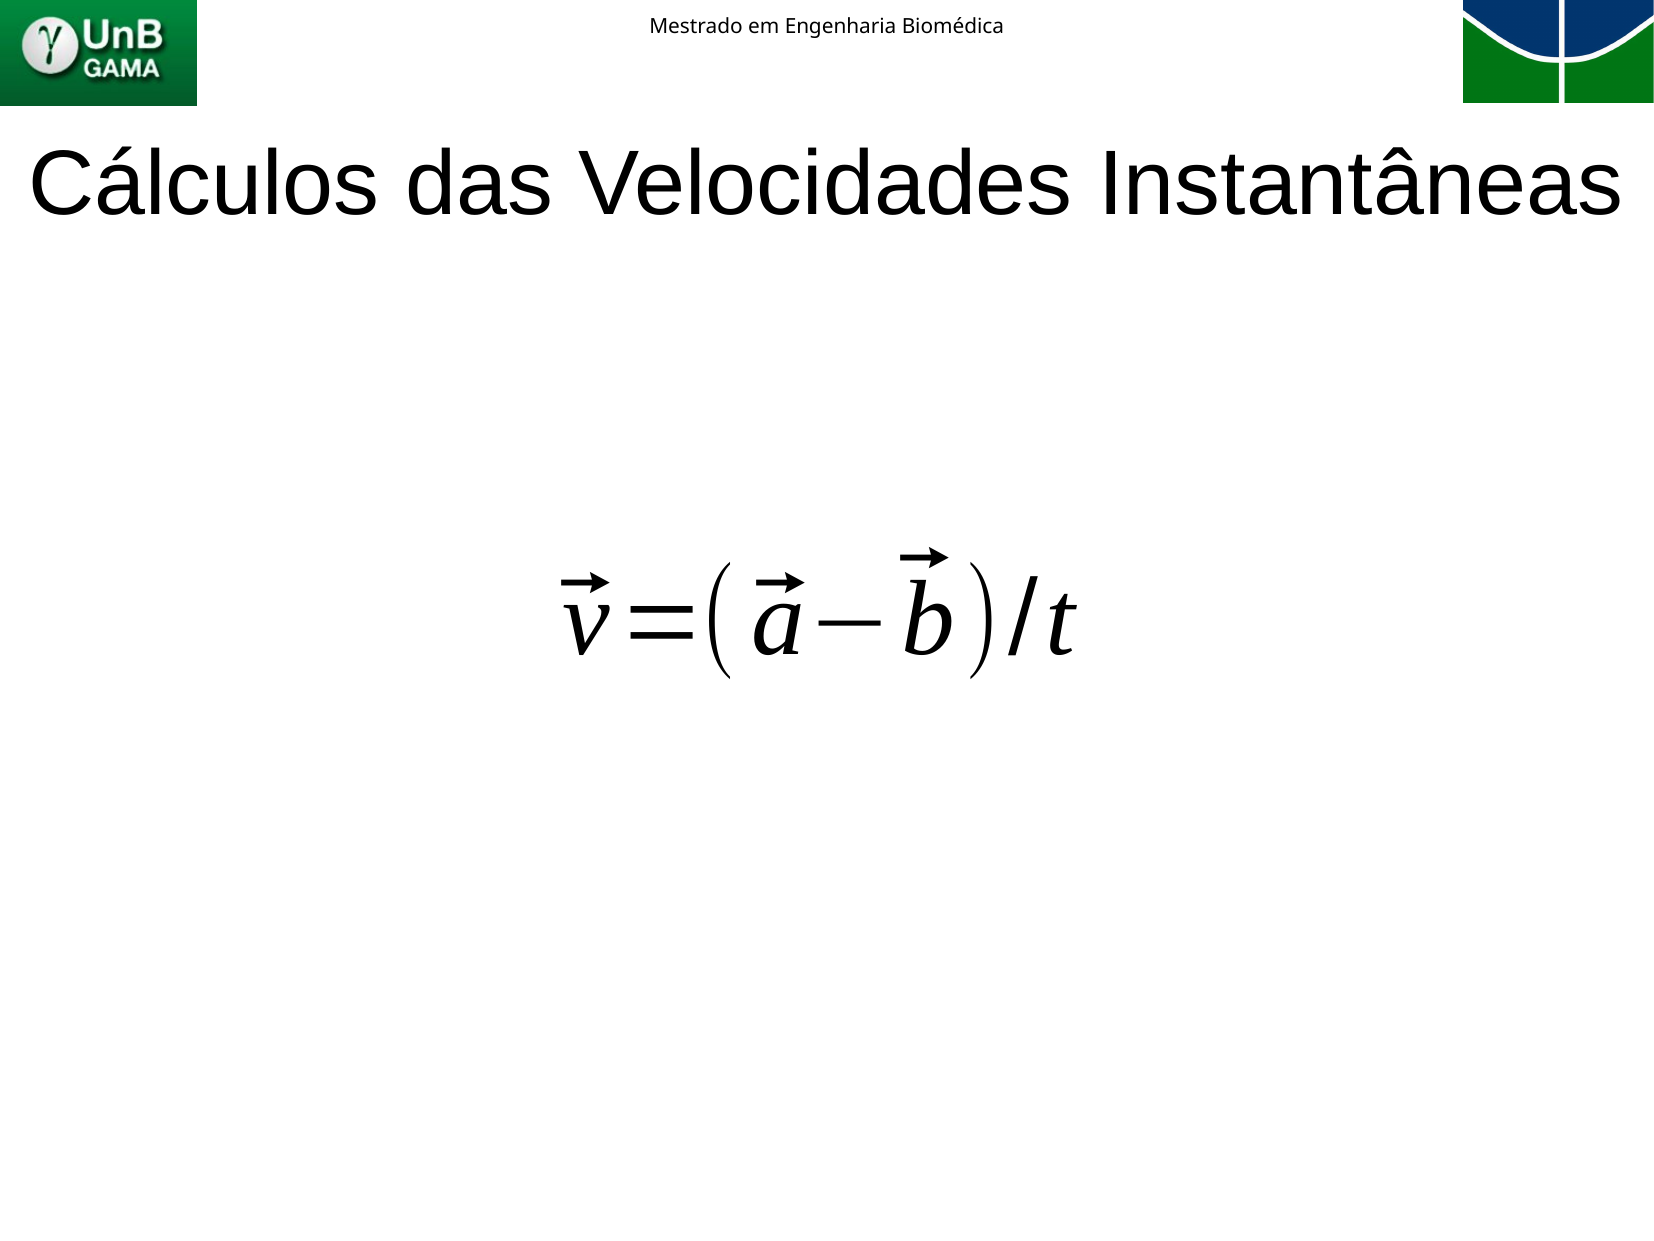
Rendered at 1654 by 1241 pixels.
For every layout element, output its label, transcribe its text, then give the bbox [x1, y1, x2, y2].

picture [0, 0, 197, 94]
chart [531, 542, 1123, 686]
title Cálculos das Velocidades Instantâneas [0, 94, 1654, 272]
picture [1463, 0, 1654, 94]
